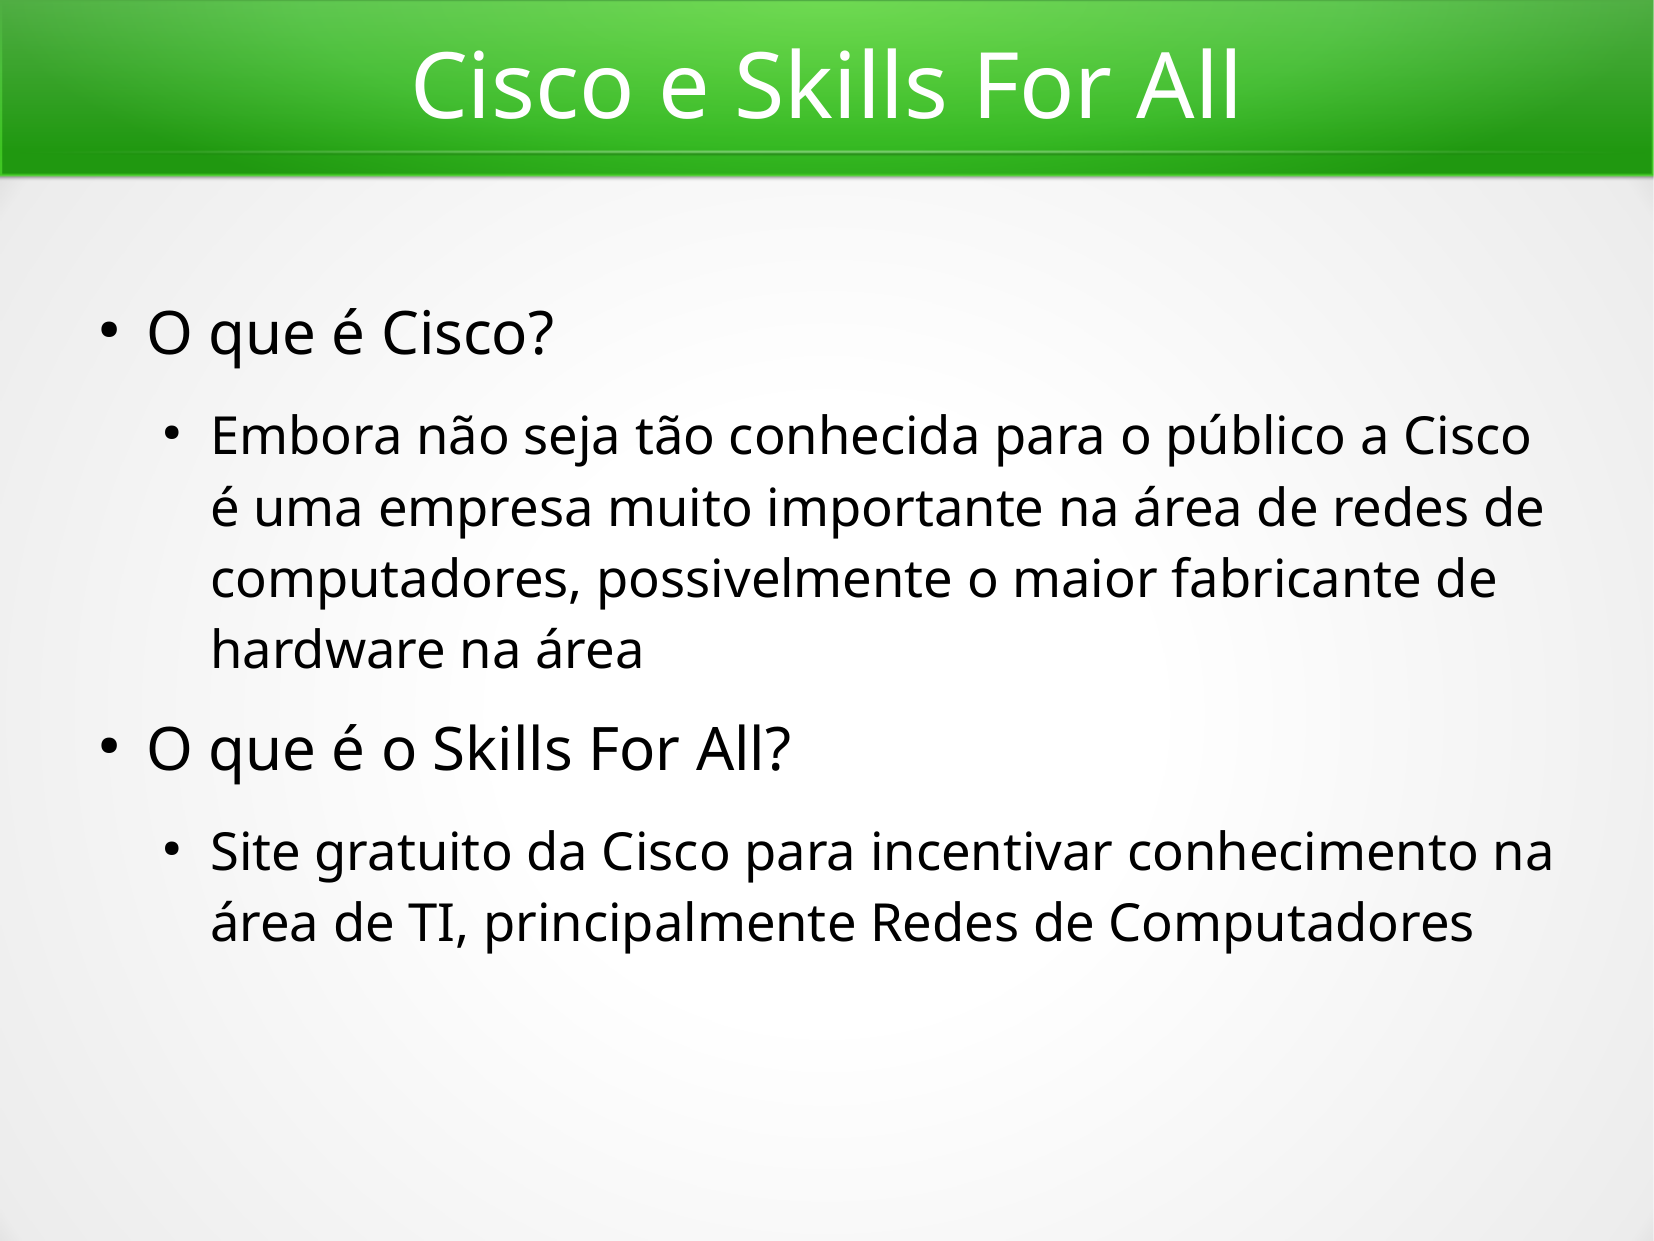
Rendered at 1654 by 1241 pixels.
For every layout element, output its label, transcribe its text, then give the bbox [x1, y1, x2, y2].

title Cisco e Skills For All [82, 11, 1571, 154]
list O que é Cisco? Embora não seja tão conhecida para o público a Cisco é uma empresa muito importante na área de redes de computadores, possivelmente o maior fabricante de hardware na área O que é o Skills For All? Site gratuito da Cisco para incentivar conhecimento na área de TI, principalmente Redes de Computadores [82, 290, 1571, 1010]
picture [0, 0, 1654, 1241]
